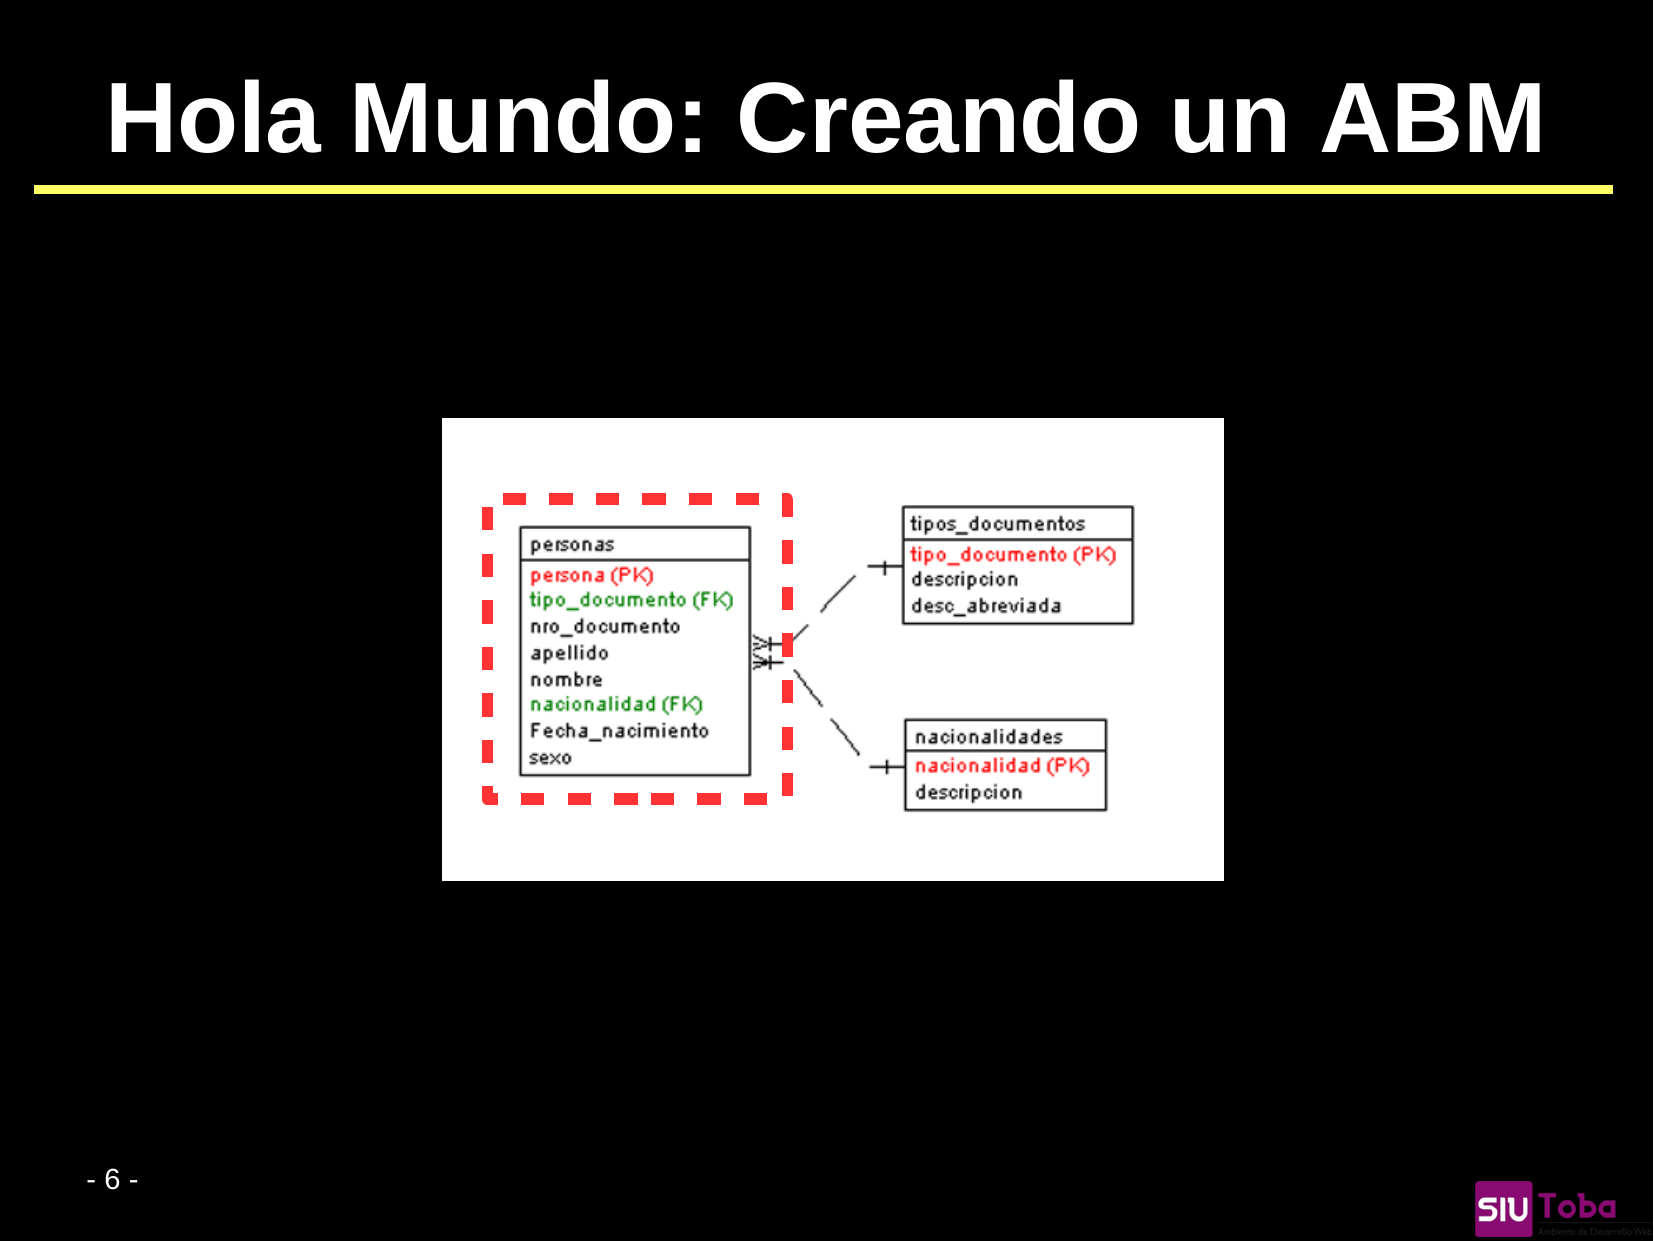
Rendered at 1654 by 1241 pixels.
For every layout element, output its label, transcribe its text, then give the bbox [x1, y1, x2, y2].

title Hola Mundo: Creando un ABM [58, 47, 1594, 188]
picture [1475, 1181, 1652, 1237]
picture [442, 418, 1224, 881]
